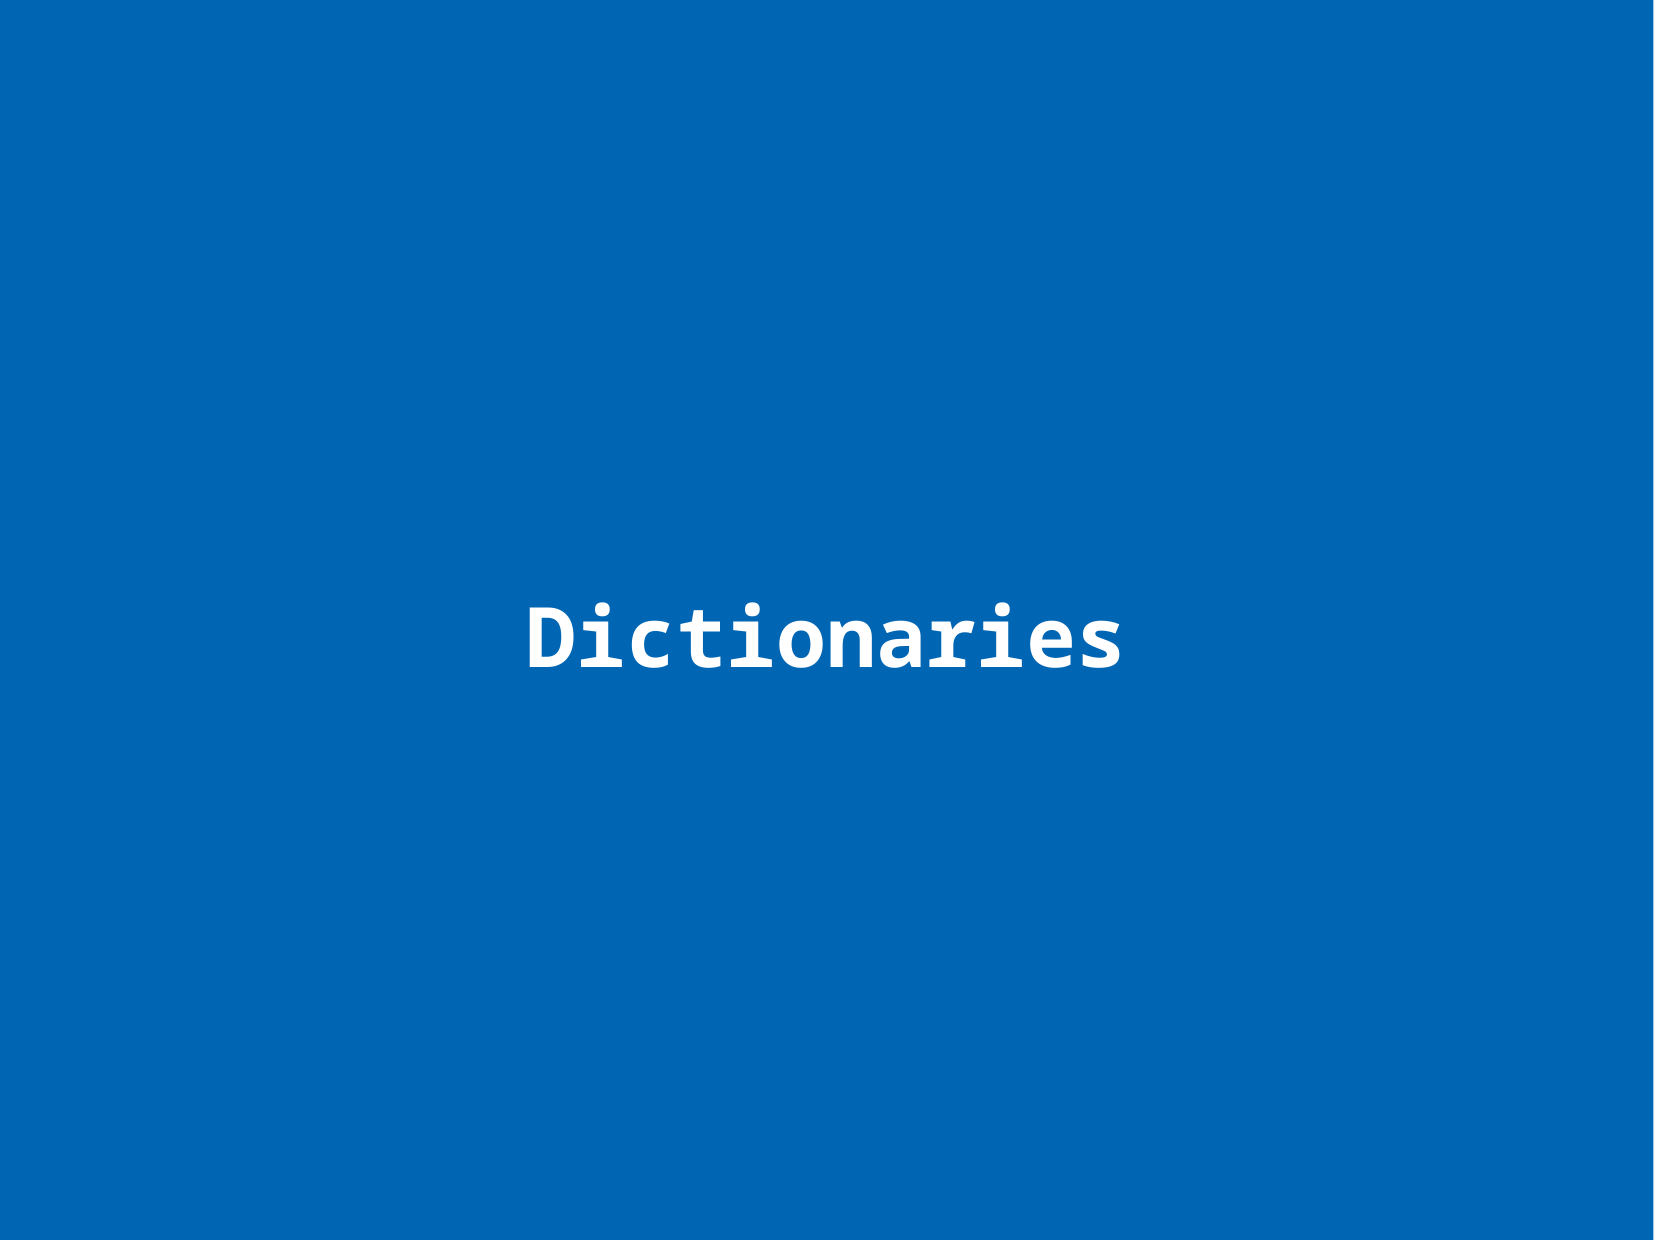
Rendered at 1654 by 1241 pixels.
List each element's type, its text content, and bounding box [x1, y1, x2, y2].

text_box Dictionaries [261, 571, 1393, 670]
